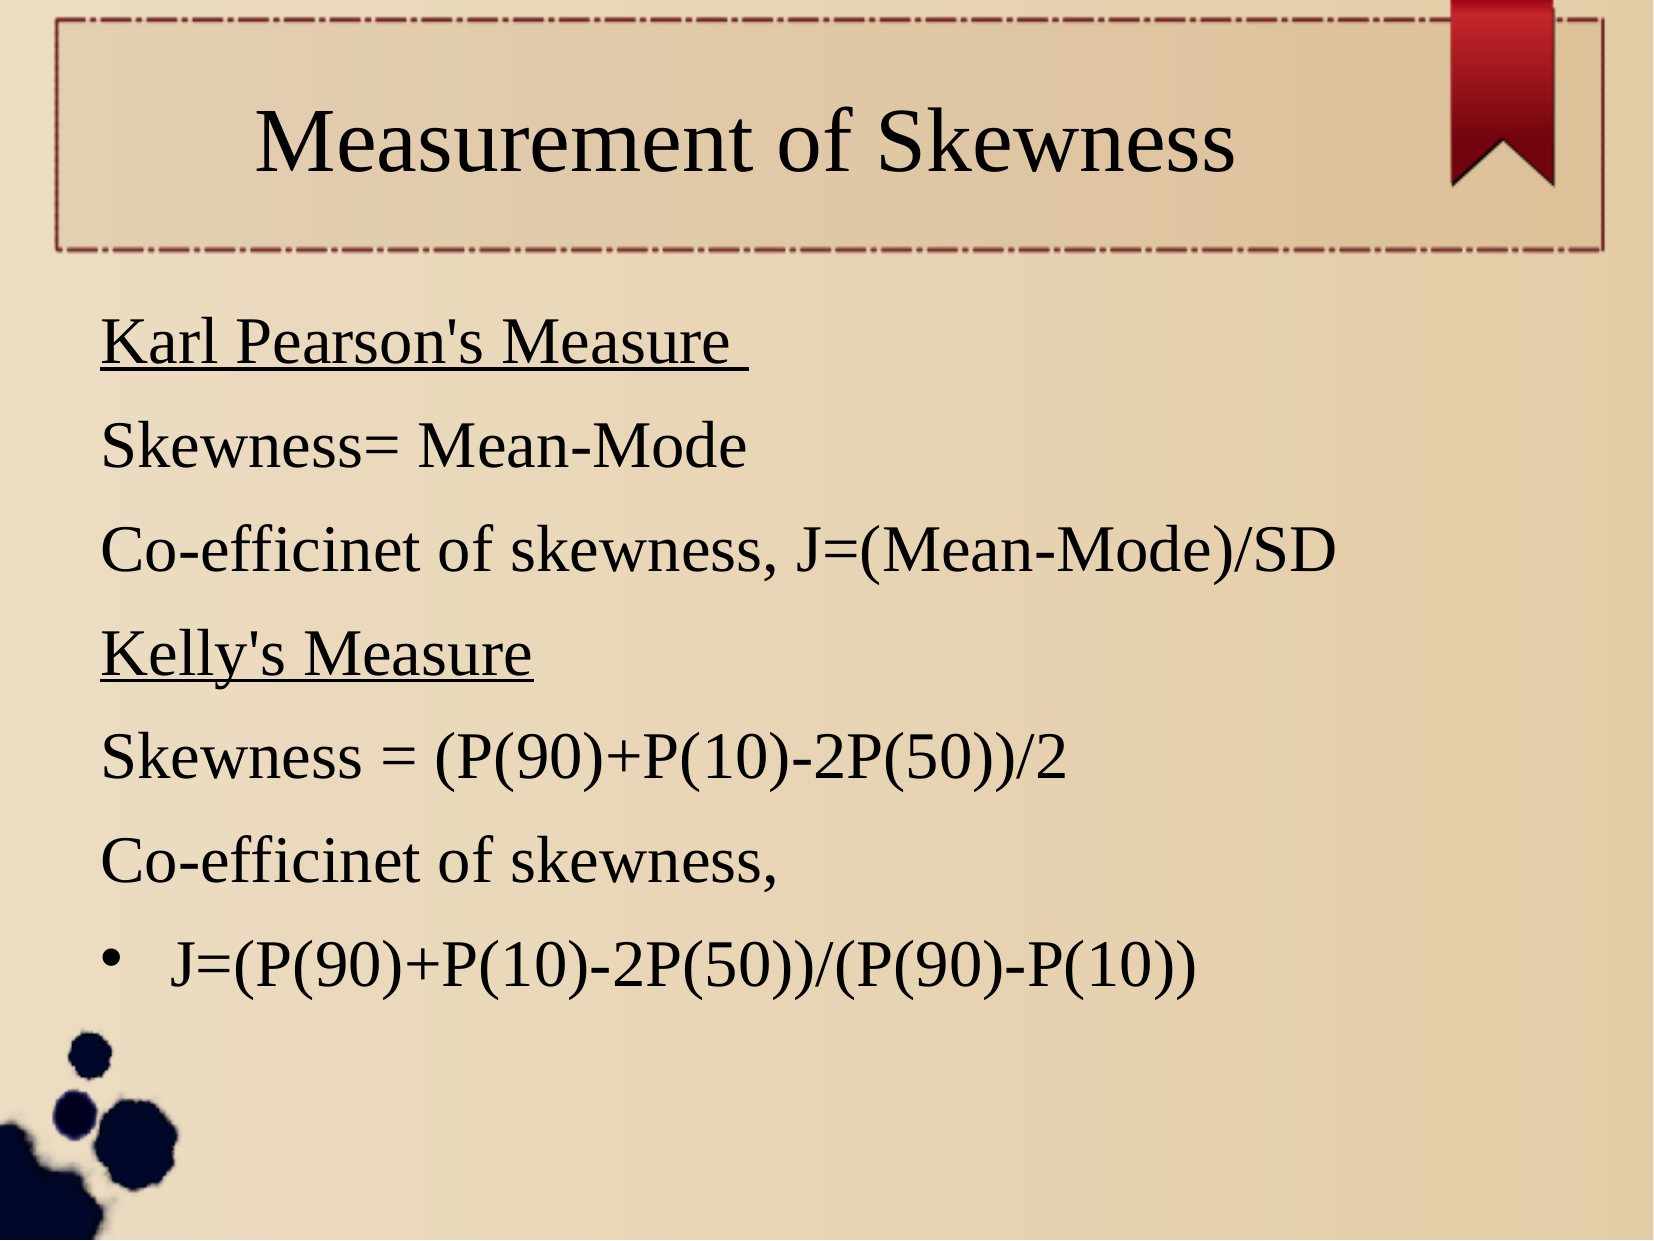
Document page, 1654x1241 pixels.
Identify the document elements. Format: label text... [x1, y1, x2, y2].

picture [0, 0, 1654, 1240]
list Karl Pearson's Measure Skewness= Mean-Mode Co-efficinet of skewness, J=(Mean-Mode)/SD Kelly's Measure Skewness = (P(90)+P(10)-2P(50))/2 Co-efficinet of skewness, J=(P(90)+P(10)-2P(50))/(P(90)-P(10)) [82, 299, 1571, 1019]
title Measurement of Skewness [82, 47, 1412, 229]
